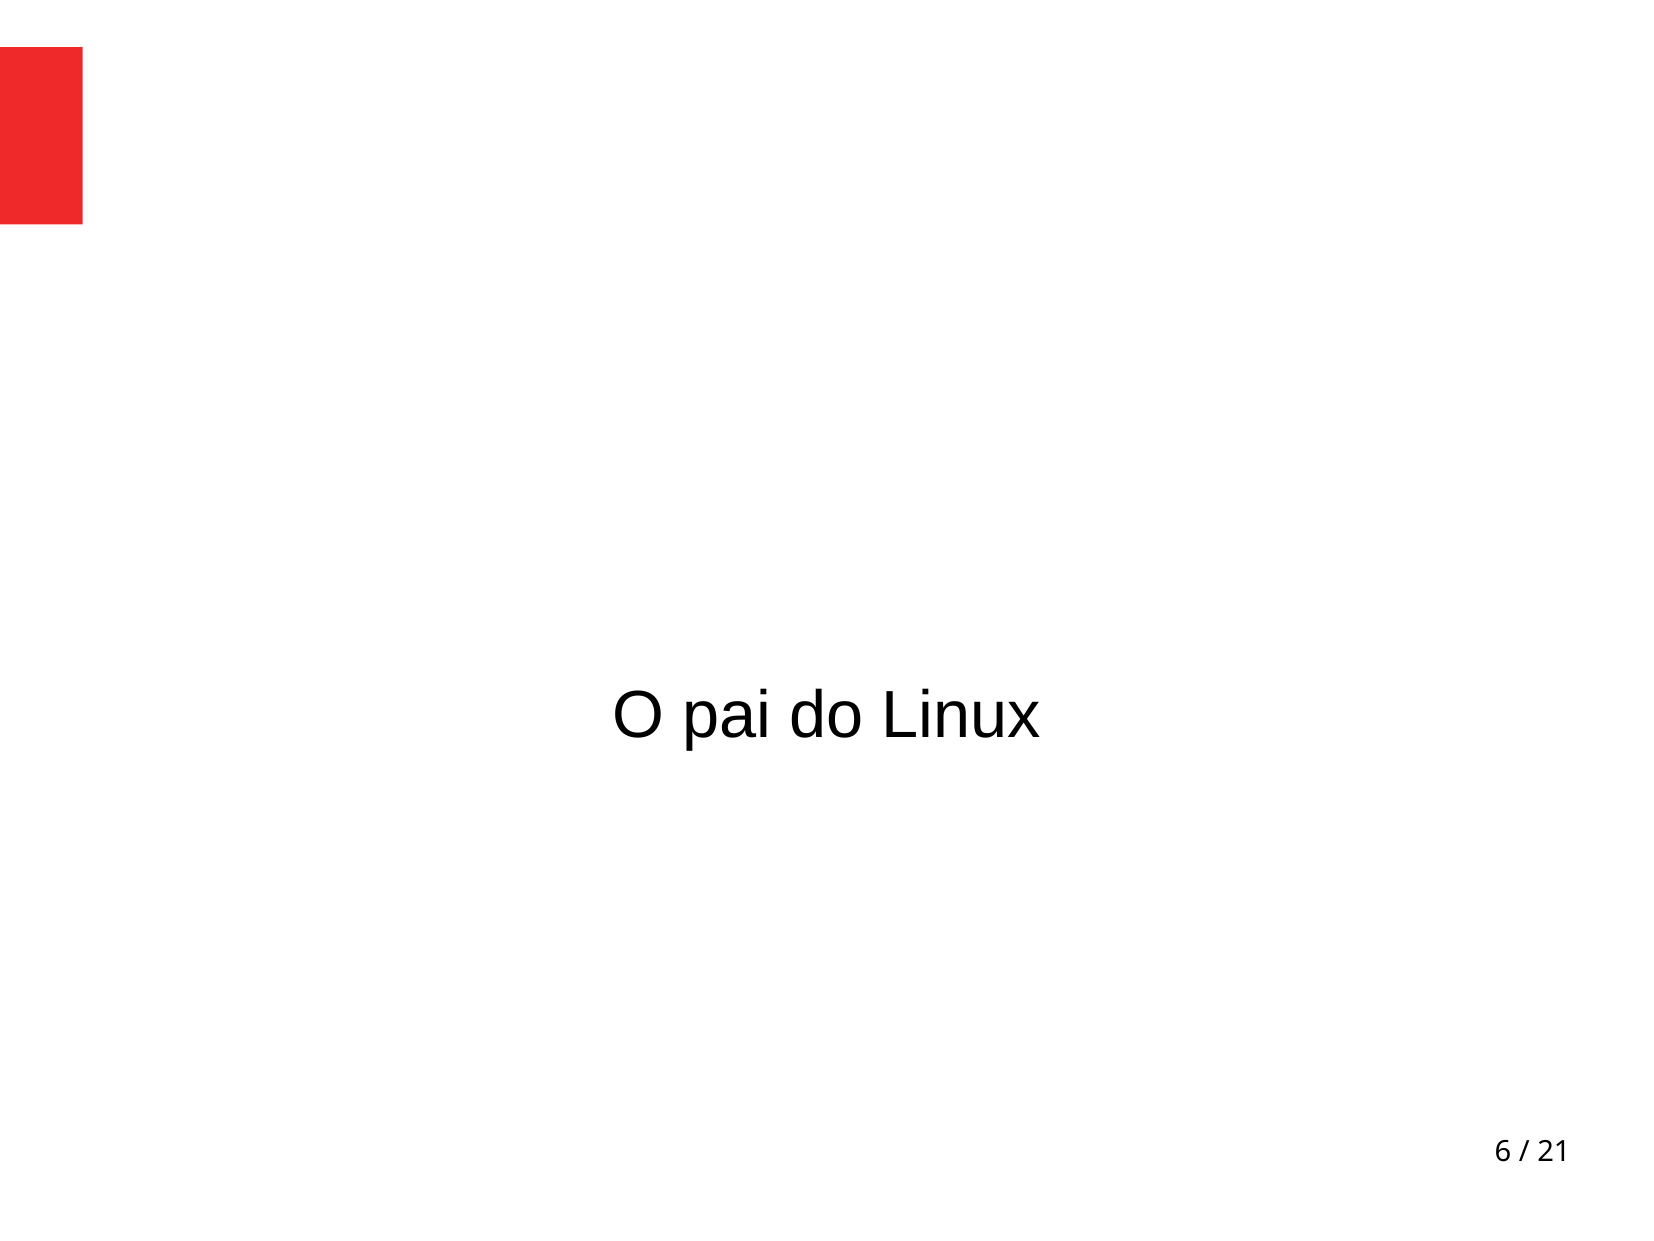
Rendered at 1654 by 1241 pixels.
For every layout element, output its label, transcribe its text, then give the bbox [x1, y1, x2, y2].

subtitle O pai do Linux [118, 354, 1536, 1074]
